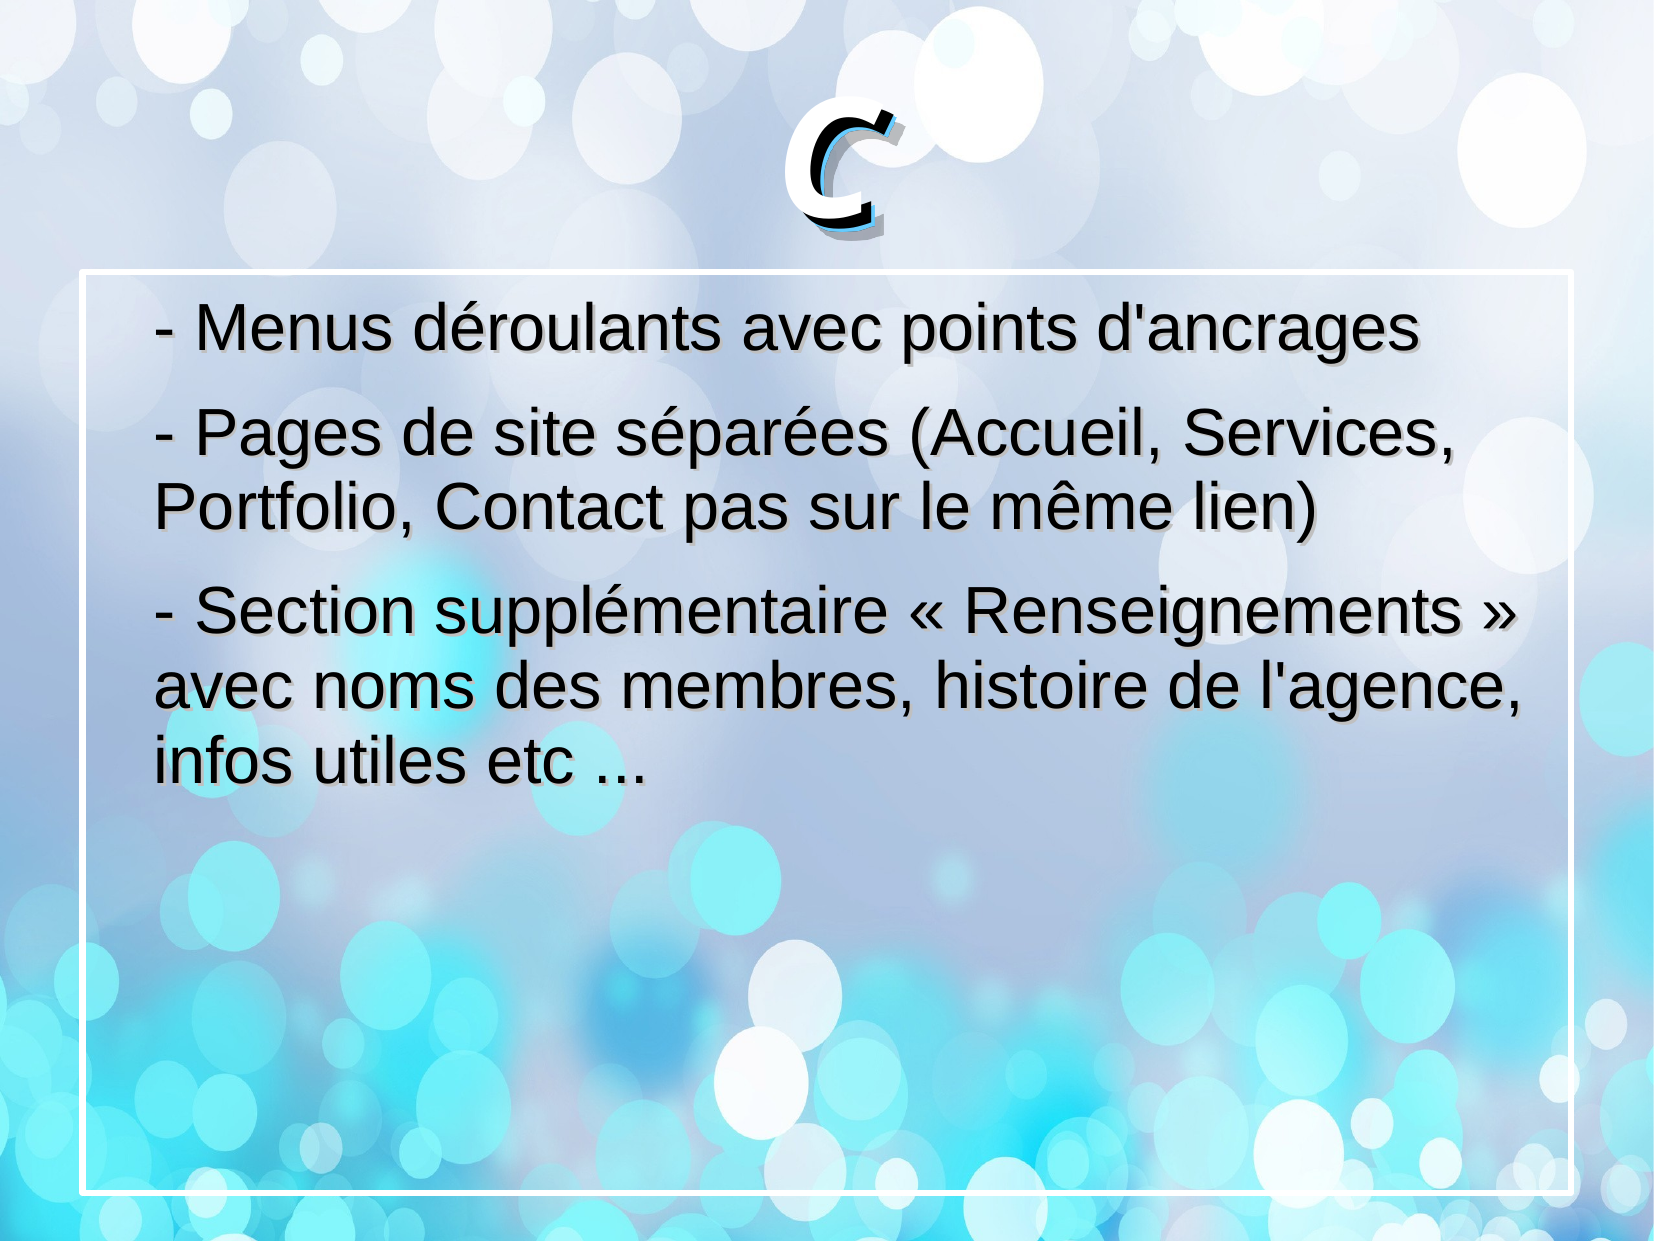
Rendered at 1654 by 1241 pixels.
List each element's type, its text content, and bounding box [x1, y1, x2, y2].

title C [82, 49, 1571, 257]
list - Menus déroulants avec points d'ancrages - Pages de site séparées (Accueil, Services, Portfolio, Contact pas sur le même lien) - Section supplémentaire « Renseignements » avec noms des membres, histoire de l'agence, infos utiles etc ... [86, 290, 1568, 1109]
picture [0, 0, 1654, 1241]
